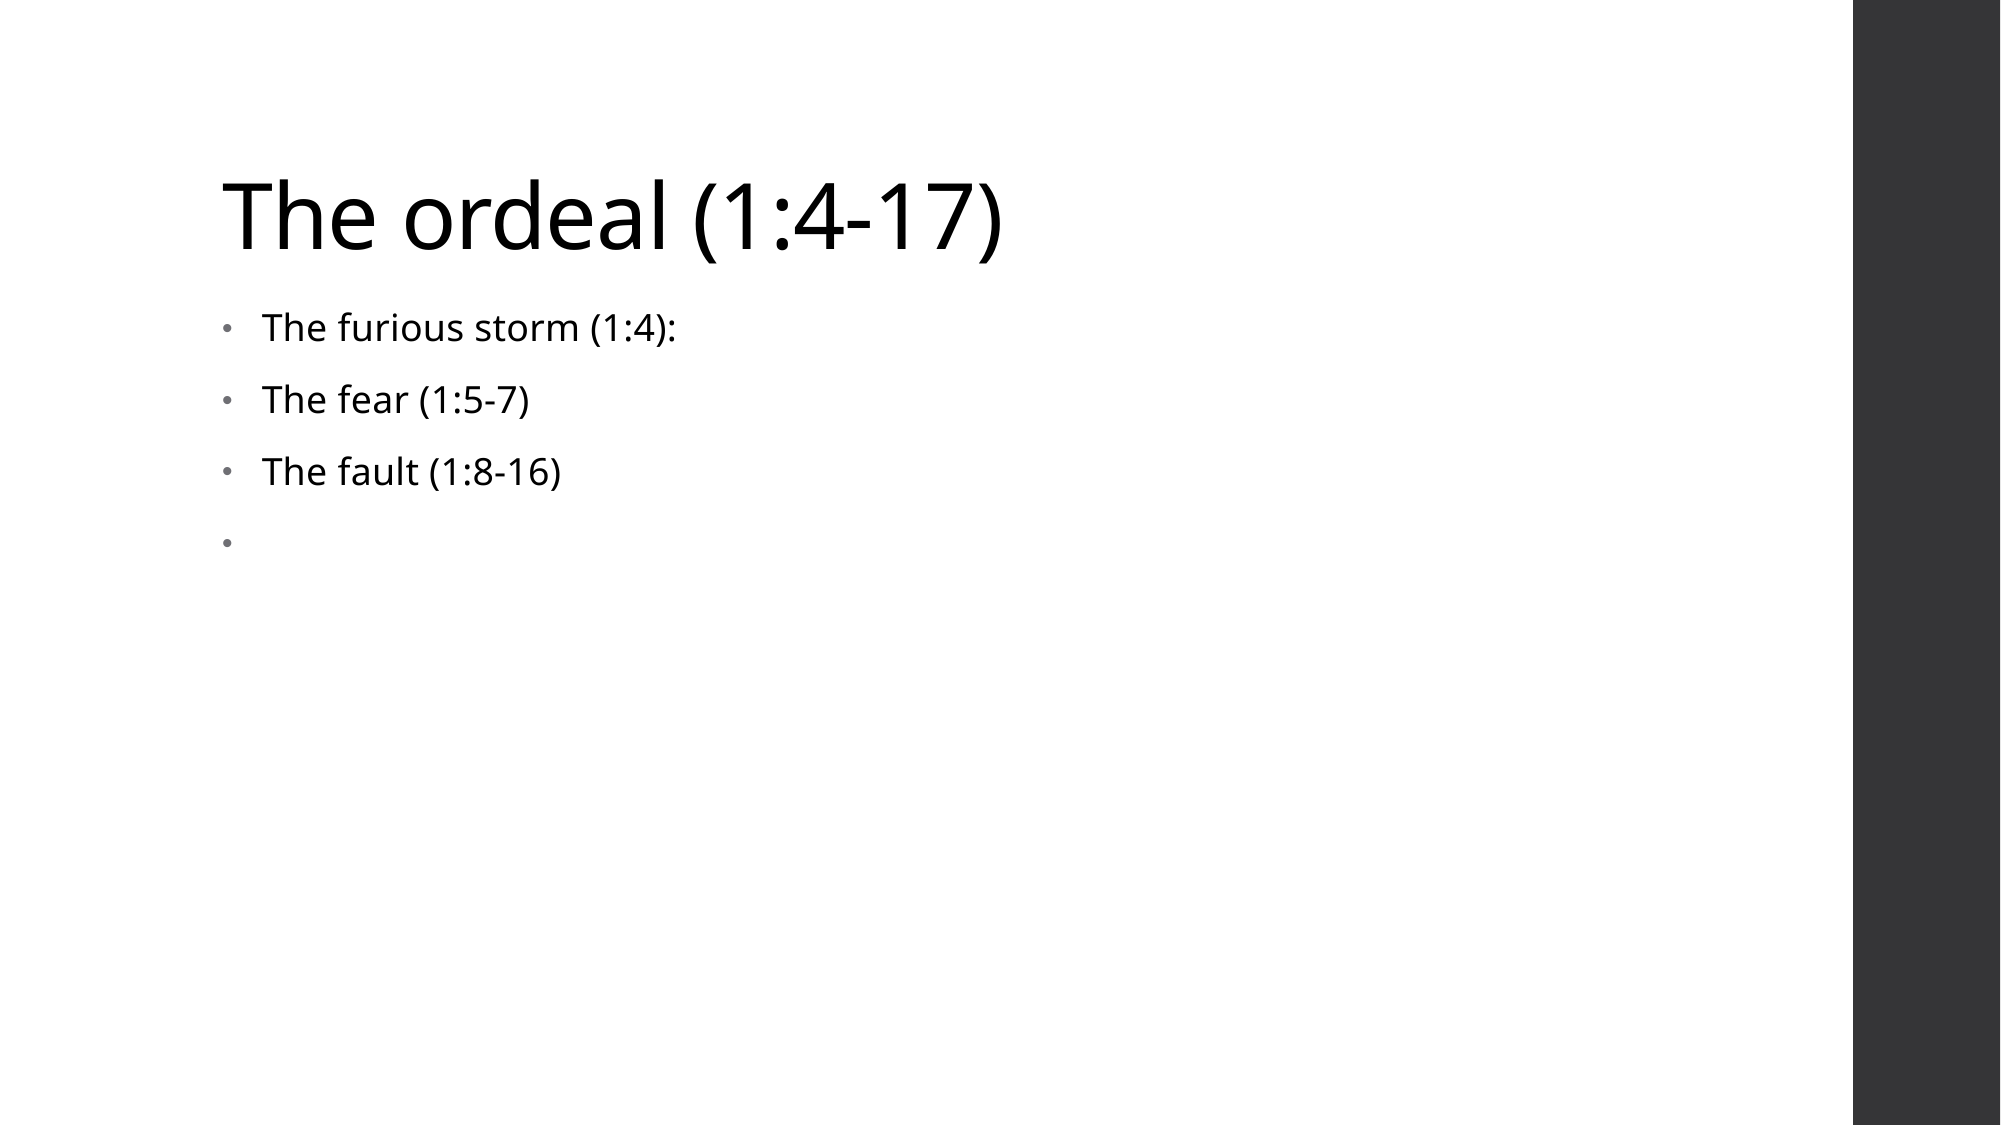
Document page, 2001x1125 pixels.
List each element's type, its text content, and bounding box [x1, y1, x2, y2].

list The furious storm (1:4): The fear (1:5-7) The fault (1:8-16) [206, 299, 1617, 1014]
title The ordeal (1:4-17) [206, 60, 1797, 278]
